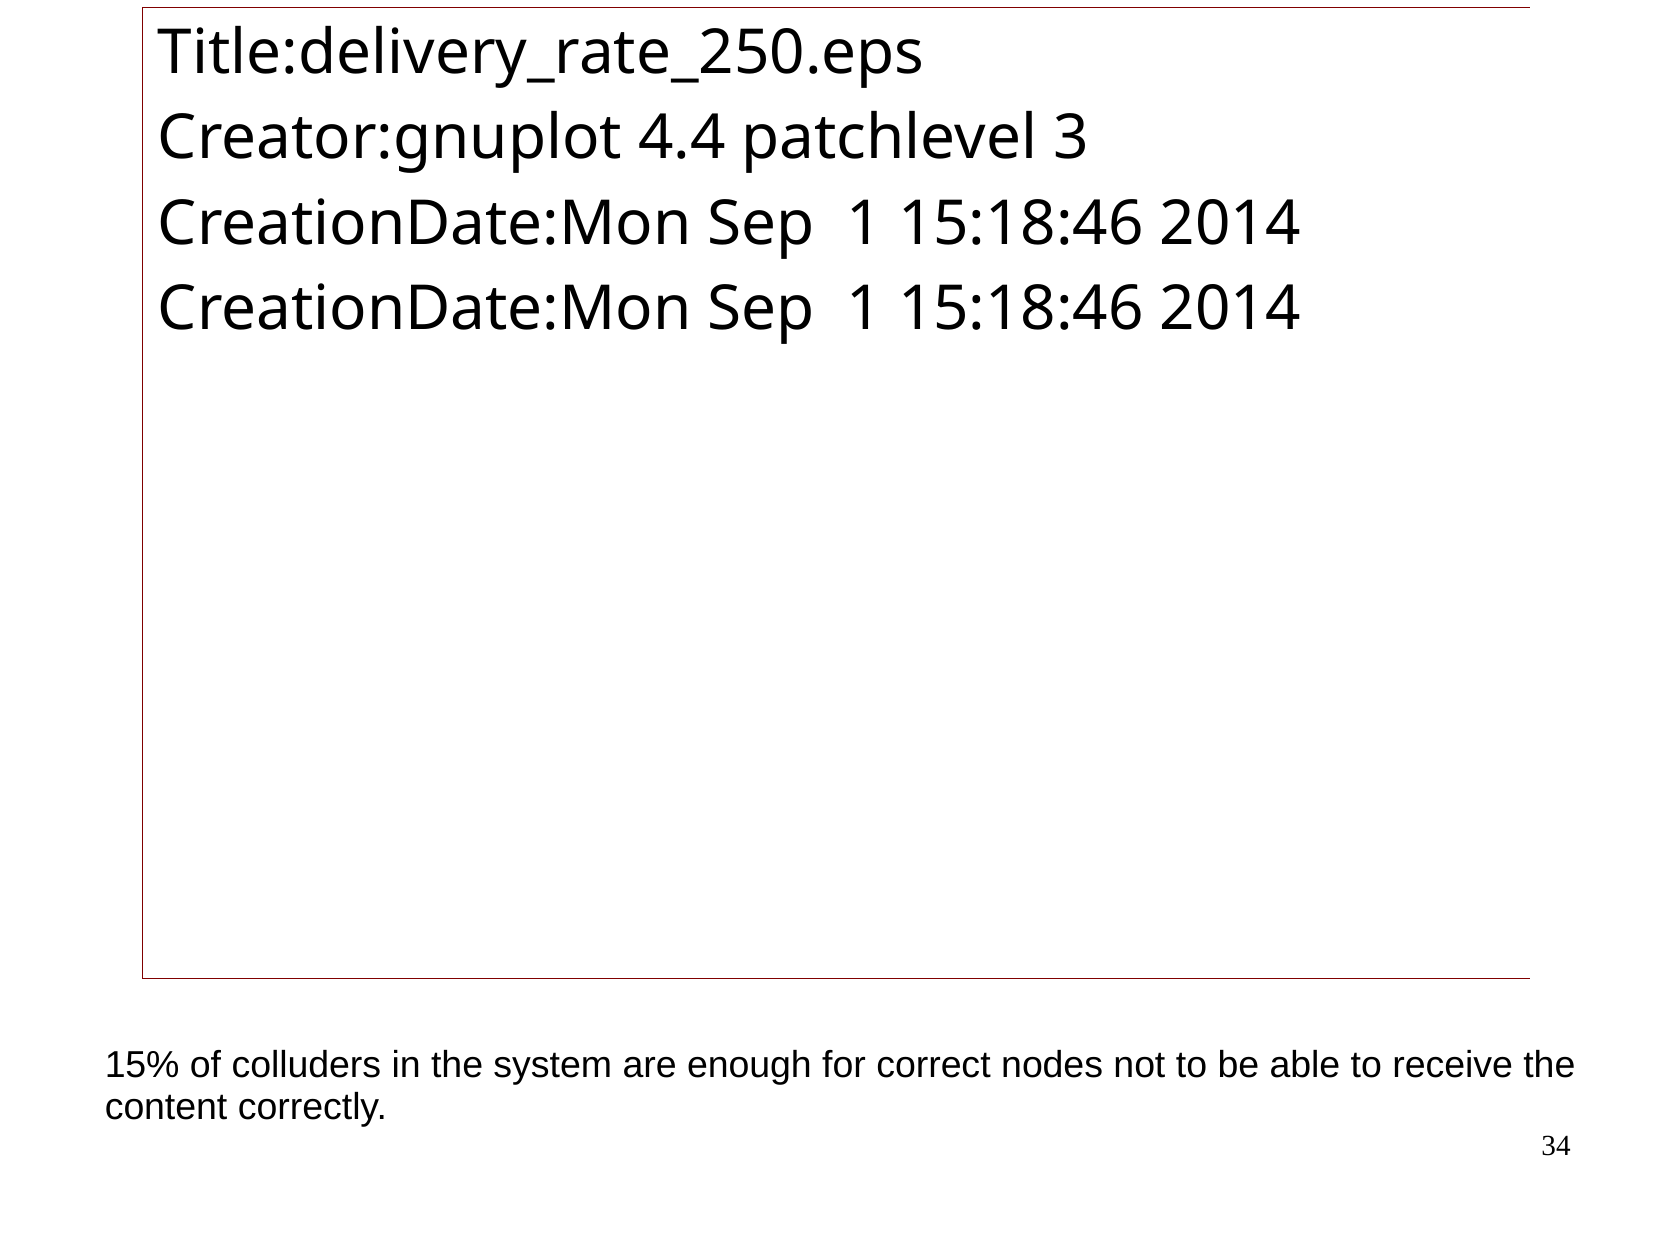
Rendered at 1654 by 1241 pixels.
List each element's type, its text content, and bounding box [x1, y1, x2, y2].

picture [138, 3, 1531, 979]
text_box 15% of colluders in the system are enough for correct nodes not to be able to receive the content correctly. [90, 1036, 1621, 1135]
